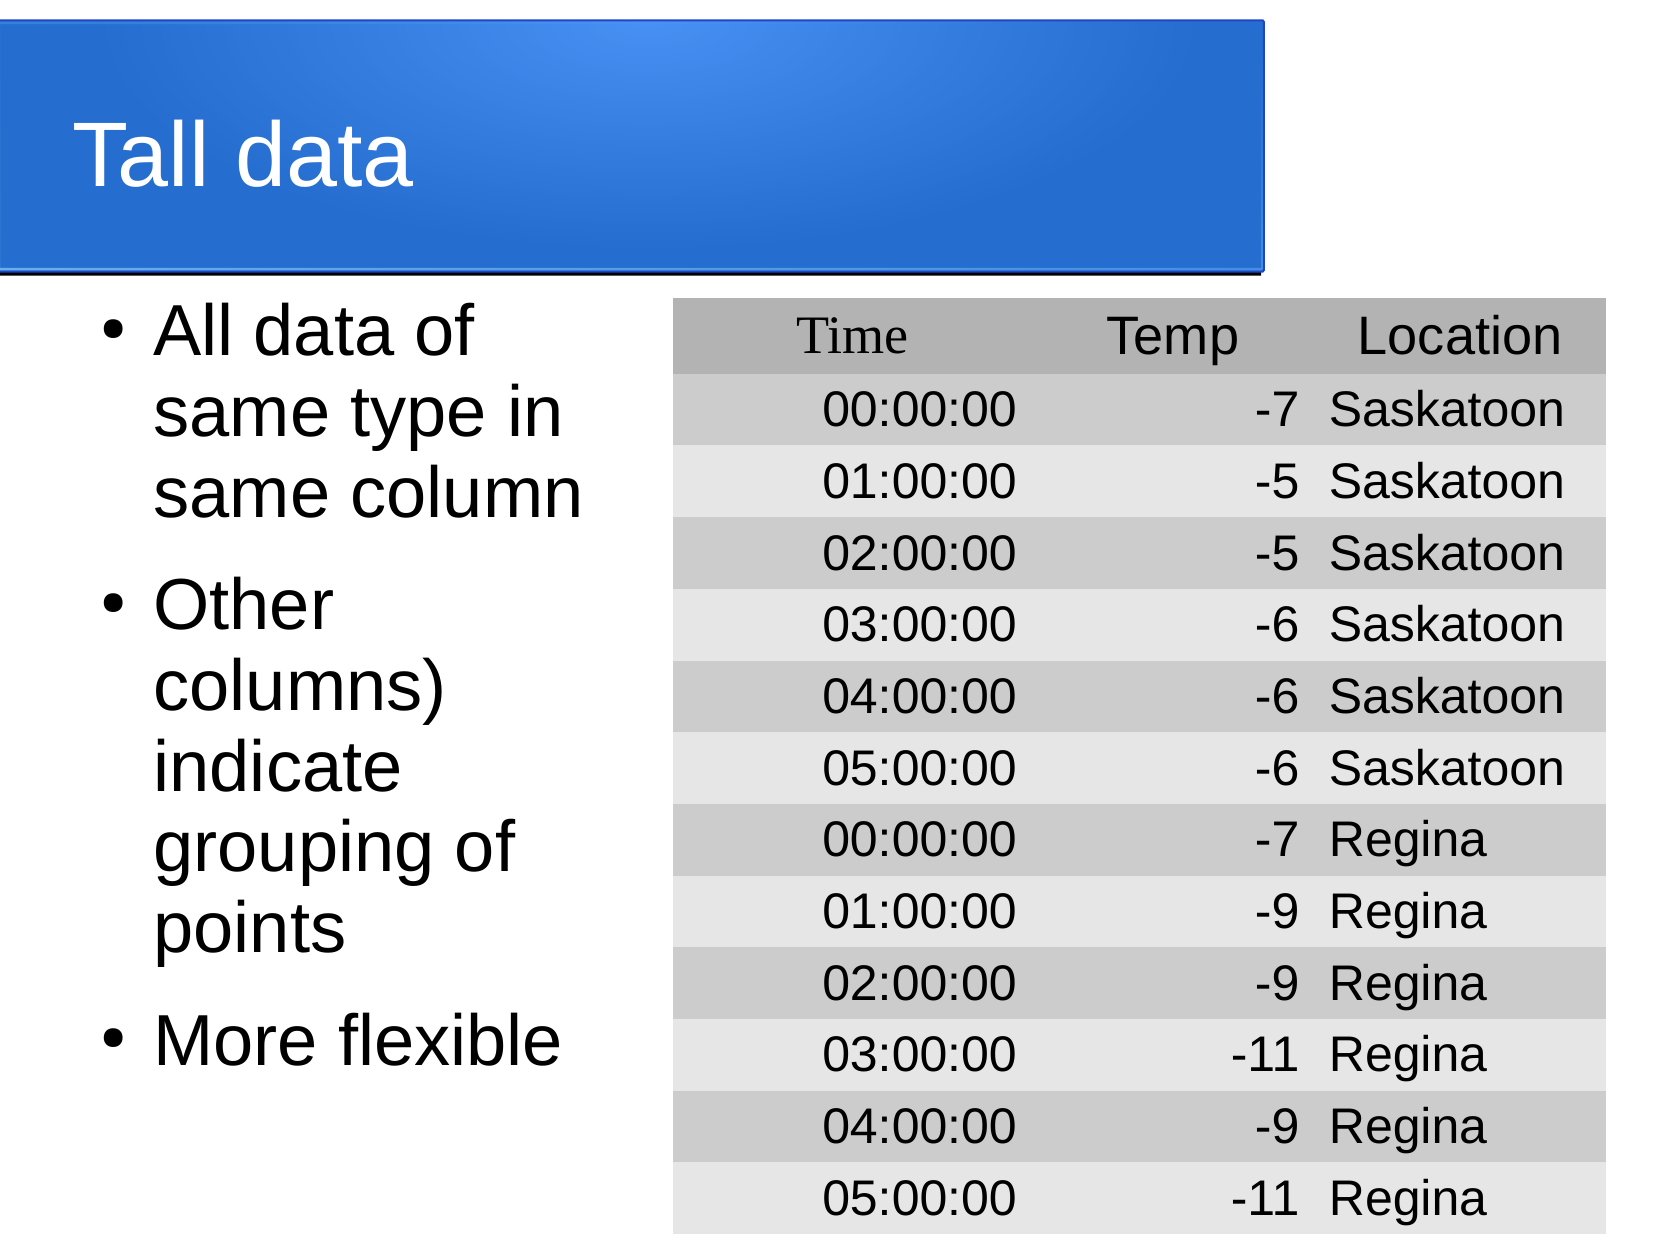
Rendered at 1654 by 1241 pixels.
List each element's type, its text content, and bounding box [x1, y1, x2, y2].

table_cell Saskatoon [1314, 732, 1606, 804]
table_cell Regina [1314, 804, 1606, 876]
table_cell Saskatoon [1314, 661, 1606, 732]
table_cell -5 [1031, 445, 1314, 517]
table_cell Saskatoon [1314, 589, 1606, 661]
table_header Temp [1031, 298, 1314, 374]
table_cell 05:00:00 [673, 1162, 1031, 1234]
table_cell Regina [1314, 1091, 1606, 1162]
table_cell -6 [1031, 661, 1314, 732]
table_cell 02:00:00 [673, 947, 1031, 1019]
table_cell 03:00:00 [673, 1019, 1031, 1091]
table_cell 01:00:00 [673, 876, 1031, 947]
table_header Location [1314, 298, 1606, 374]
table_cell -6 [1031, 589, 1314, 661]
list All data of same type in same column Other columns) indicate grouping of points More flexible [82, 290, 638, 1134]
table_cell Regina [1314, 1019, 1606, 1091]
table_cell -6 [1031, 732, 1314, 804]
table_cell 02:00:00 [673, 517, 1031, 589]
table_cell Saskatoon [1314, 445, 1606, 517]
table_cell 04:00:00 [673, 1091, 1031, 1162]
table_cell 03:00:00 [673, 589, 1031, 661]
table_cell -9 [1031, 876, 1314, 947]
table_cell Regina [1314, 1162, 1606, 1234]
table_cell Regina [1314, 947, 1606, 1019]
table_header Time [673, 298, 1031, 374]
table_cell -9 [1031, 947, 1314, 1019]
table_cell -7 [1031, 374, 1314, 445]
table_cell Regina [1314, 876, 1606, 947]
table_cell Saskatoon [1314, 517, 1606, 589]
table_cell 05:00:00 [673, 732, 1031, 804]
table_cell -5 [1031, 517, 1314, 589]
table_cell Saskatoon [1314, 374, 1606, 445]
table_cell 04:00:00 [673, 661, 1031, 732]
table_cell -11 [1031, 1162, 1314, 1234]
table_cell -7 [1031, 804, 1314, 876]
table_cell -11 [1031, 1019, 1314, 1091]
table_cell 01:00:00 [673, 445, 1031, 517]
table_cell 00:00:00 [673, 374, 1031, 445]
table_cell 00:00:00 [673, 804, 1031, 876]
table_cell -9 [1031, 1091, 1314, 1162]
title Tall data [72, 50, 1586, 258]
